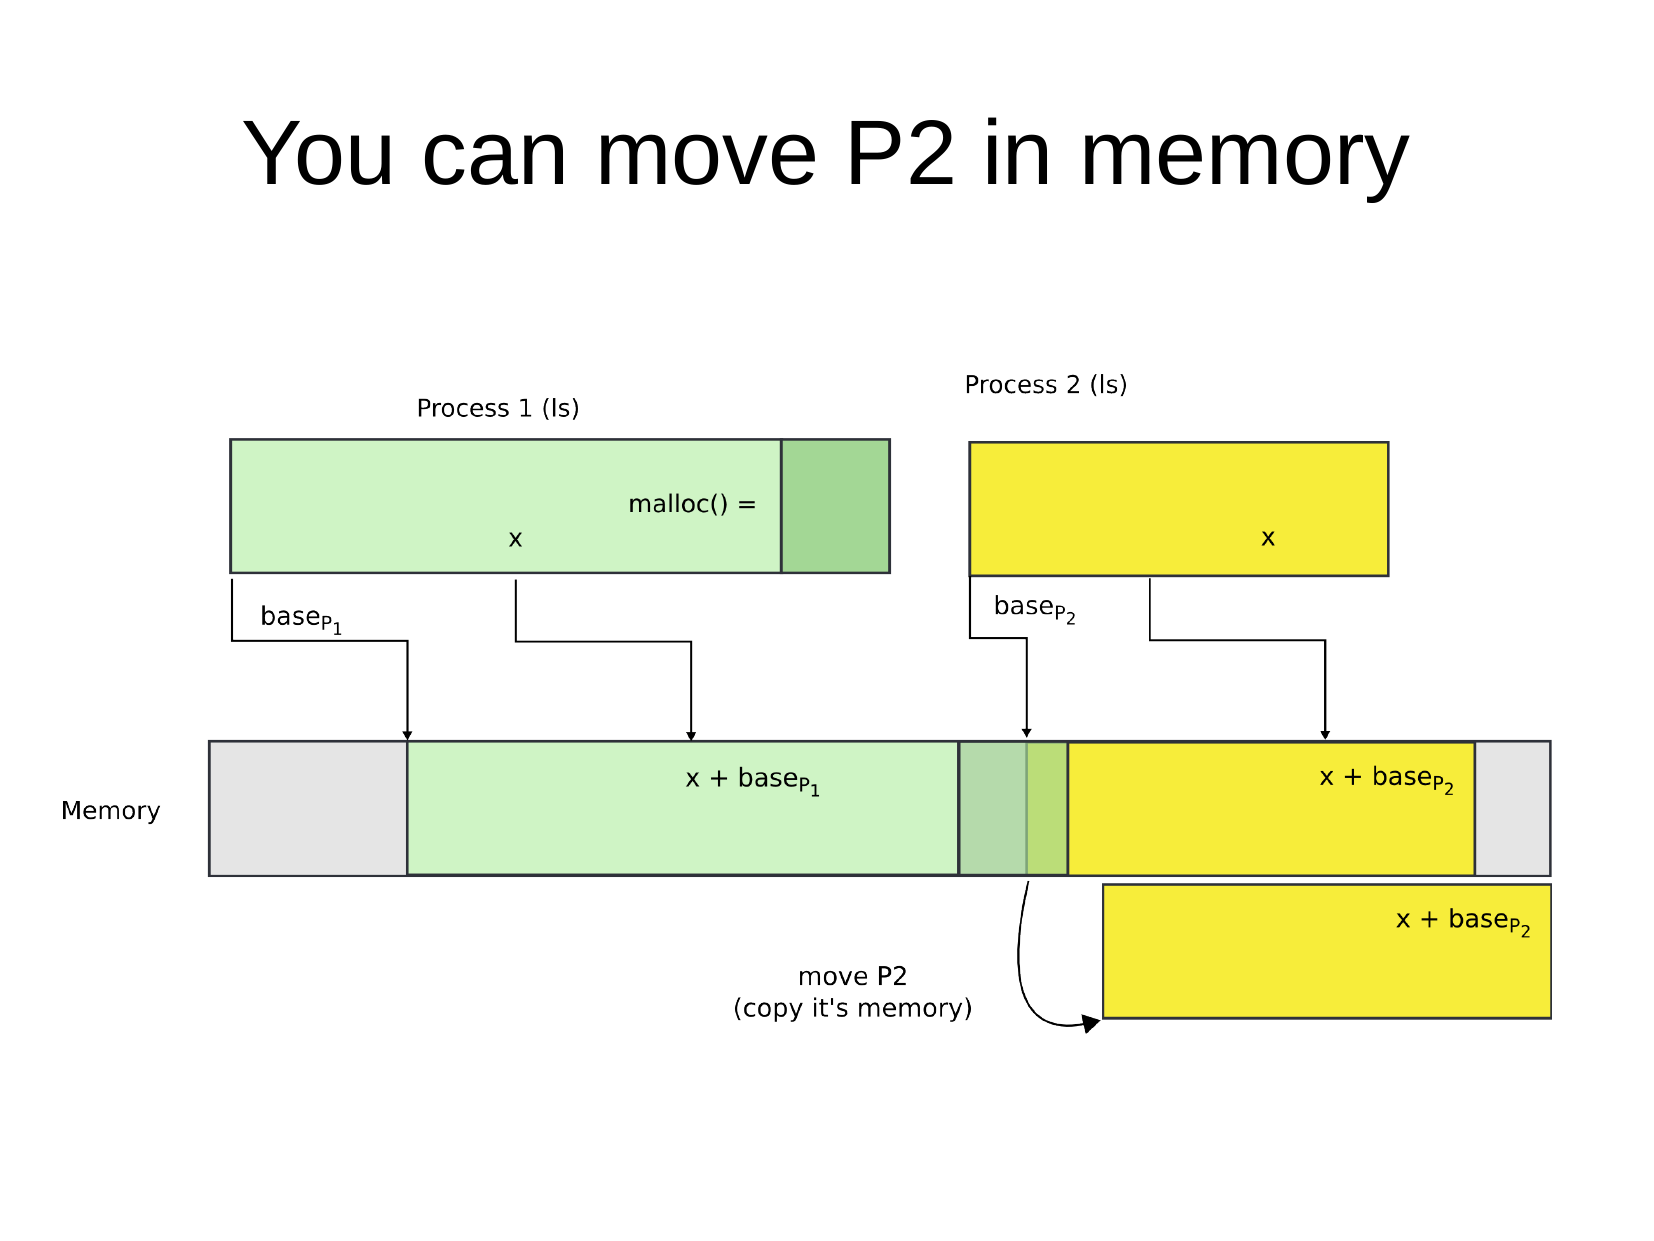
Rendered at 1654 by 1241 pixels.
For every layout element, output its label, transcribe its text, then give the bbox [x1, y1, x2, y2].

picture [63, 374, 1552, 1035]
title You can move P2 in memory [82, 49, 1571, 257]
